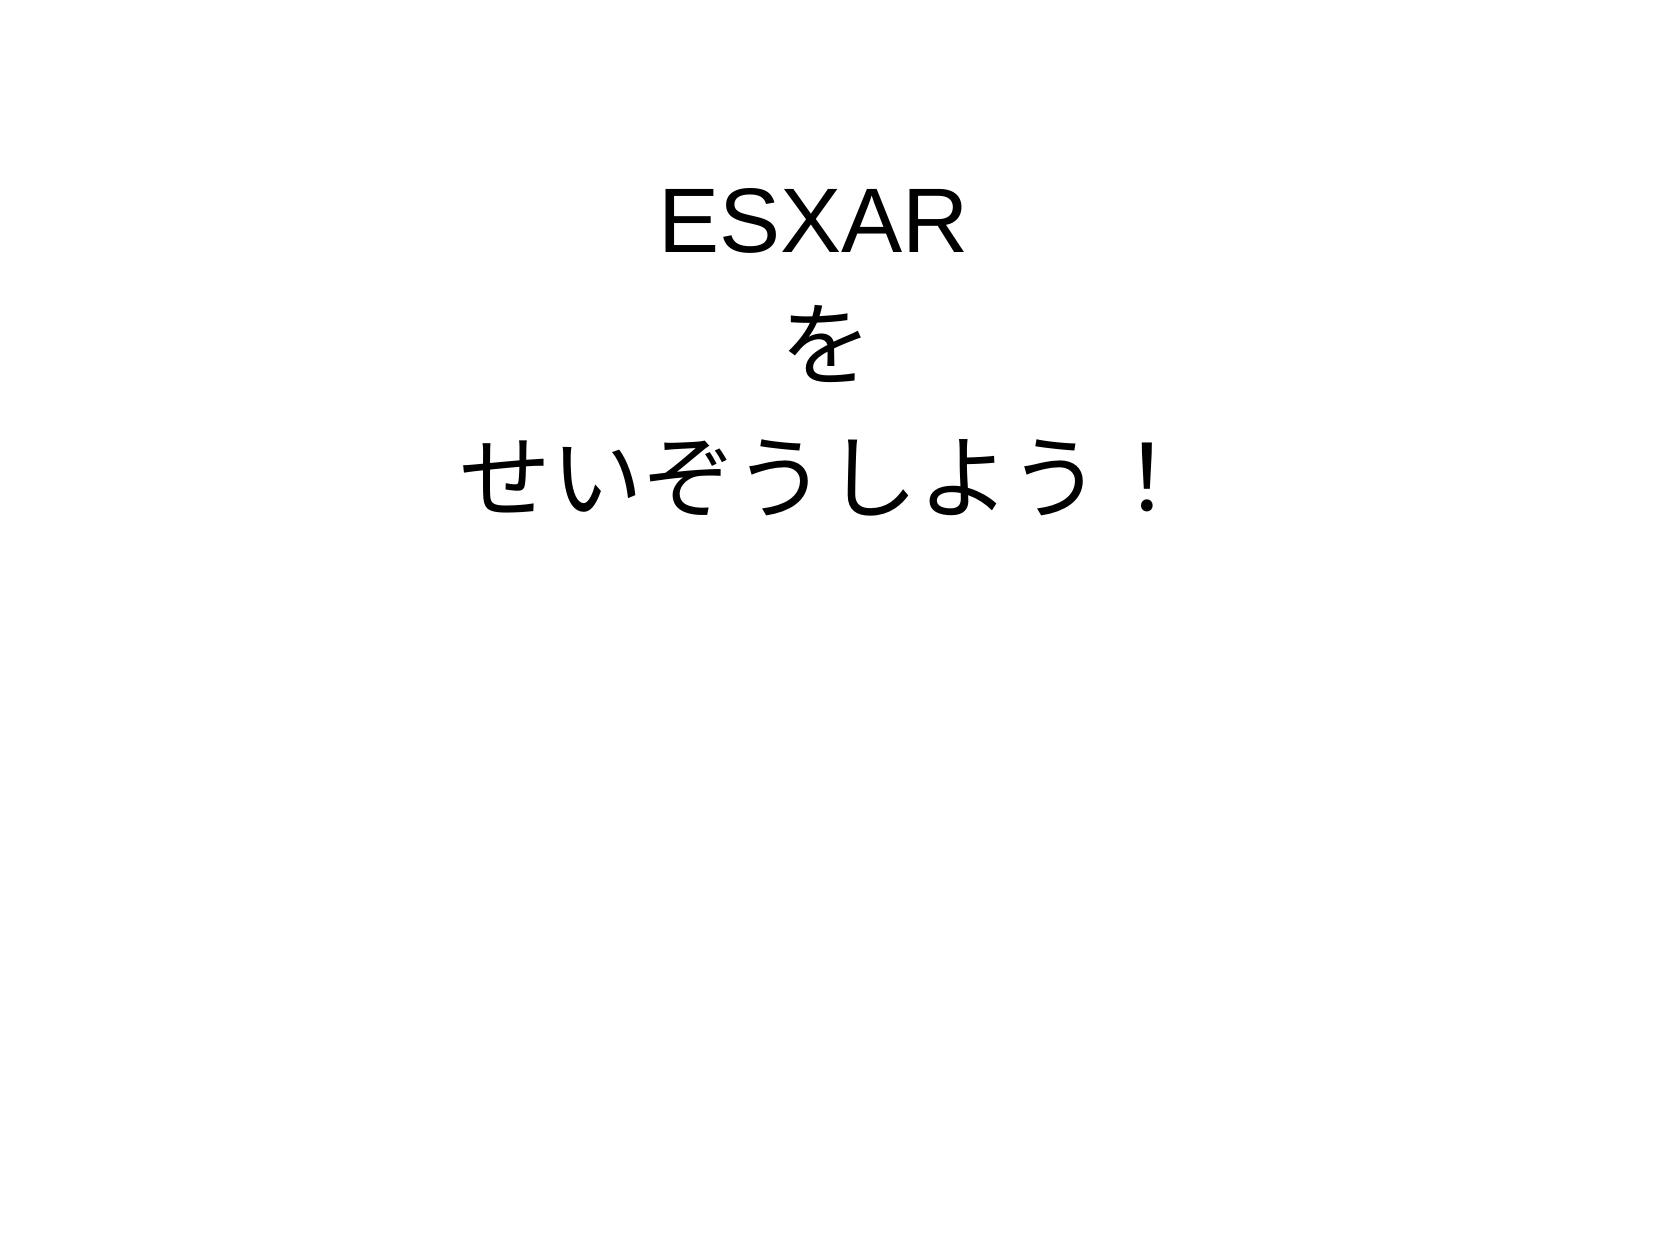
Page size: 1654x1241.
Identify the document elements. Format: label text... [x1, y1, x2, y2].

title ESXAR を せいぞうしよう！ [82, 210, 1571, 497]
